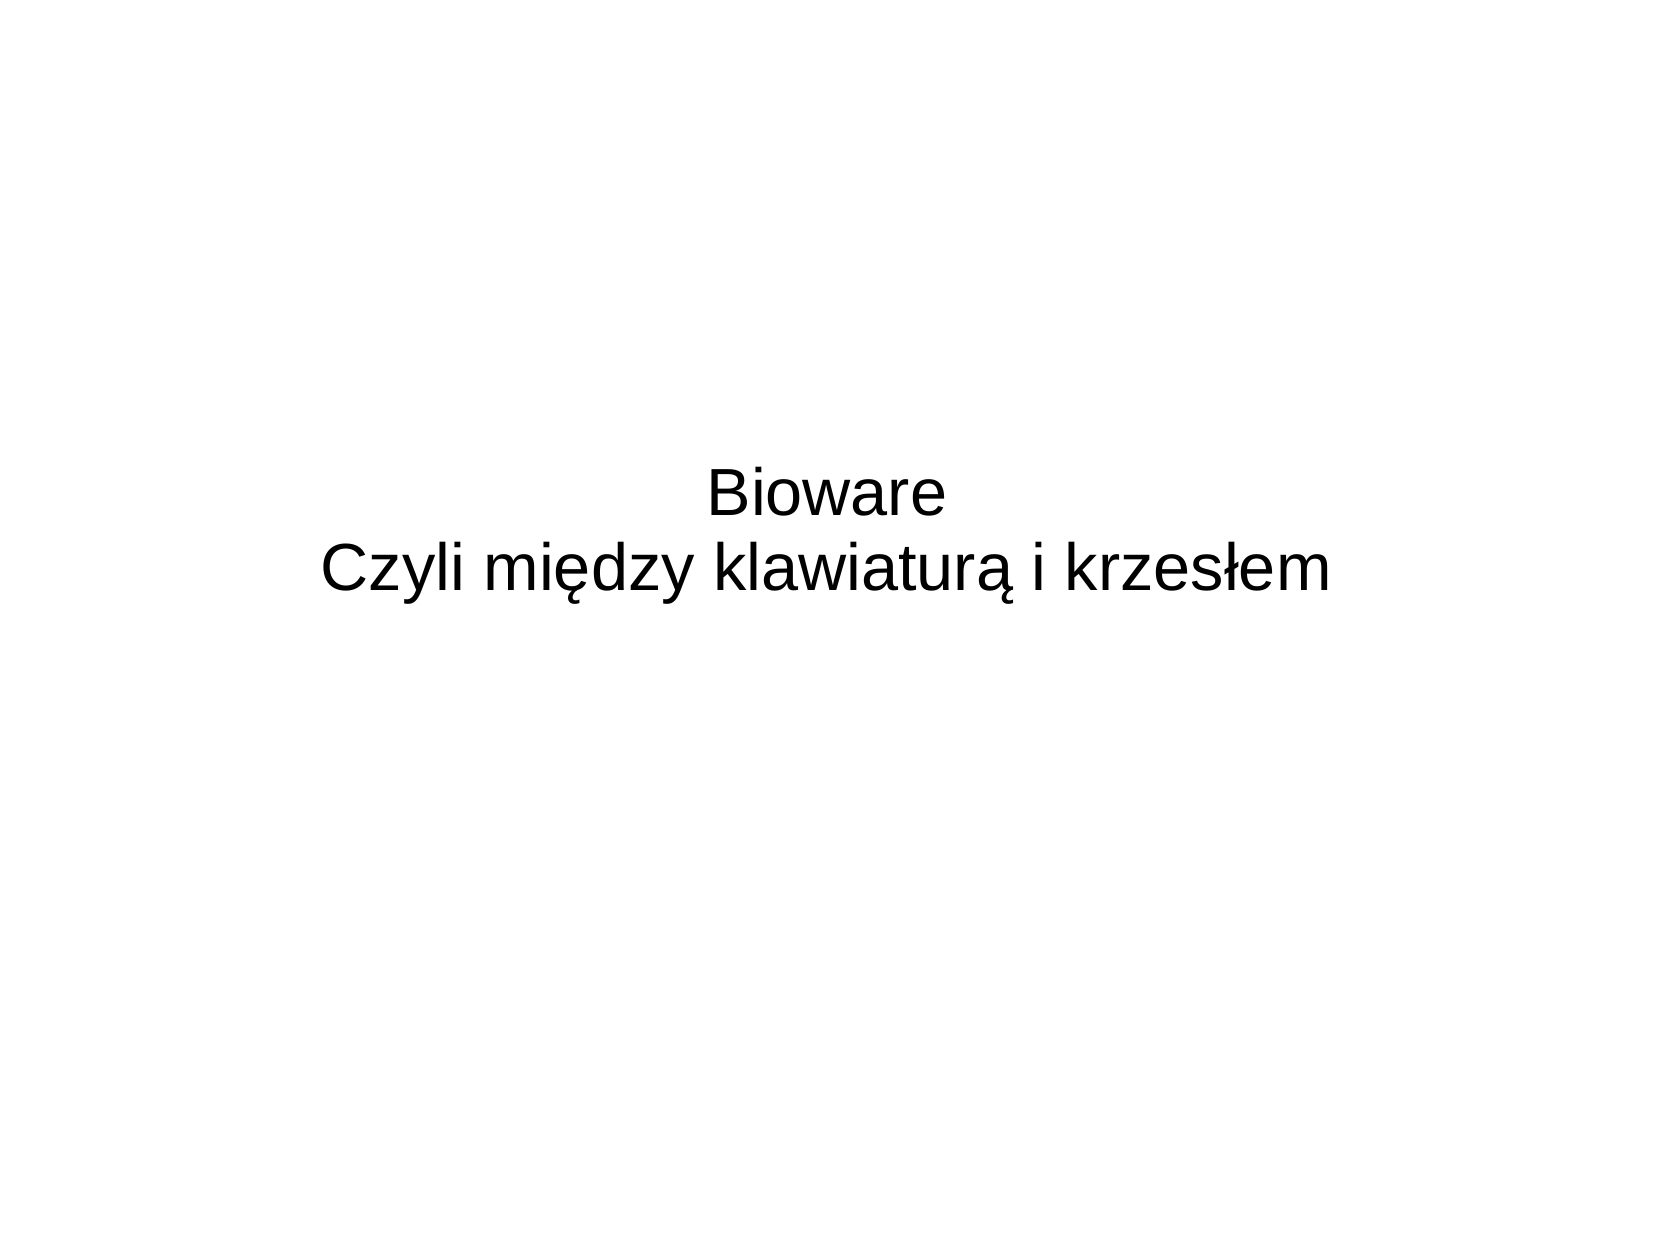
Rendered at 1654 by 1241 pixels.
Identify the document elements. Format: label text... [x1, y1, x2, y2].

subtitle Bioware Czyli między klawiaturą i krzesłem [82, 49, 1571, 1010]
